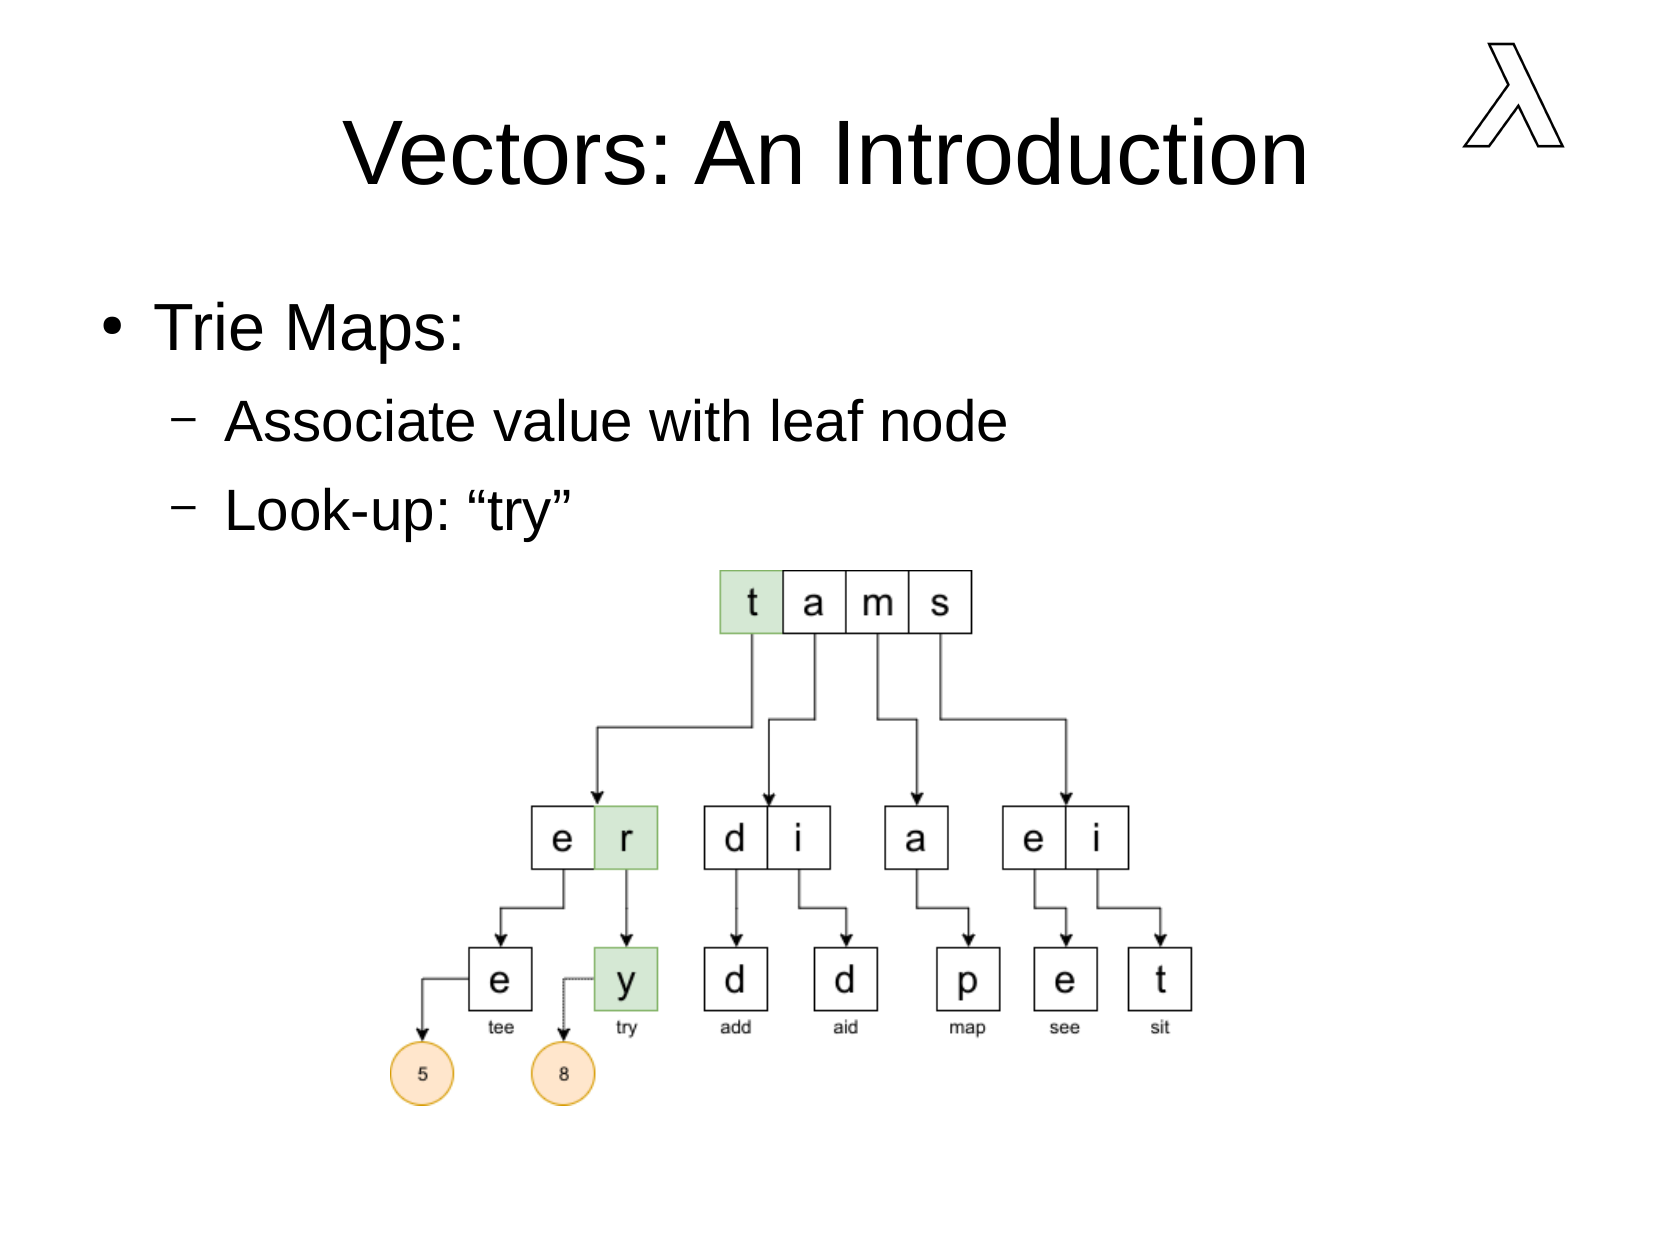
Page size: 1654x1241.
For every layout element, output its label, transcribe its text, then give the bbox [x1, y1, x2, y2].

list Trie Maps: Associate value with leaf node Look-up: “try” [82, 290, 1571, 1010]
title Vectors: An Introduction [82, 49, 1571, 257]
picture [390, 570, 1194, 1106]
picture [1440, 40, 1587, 151]
